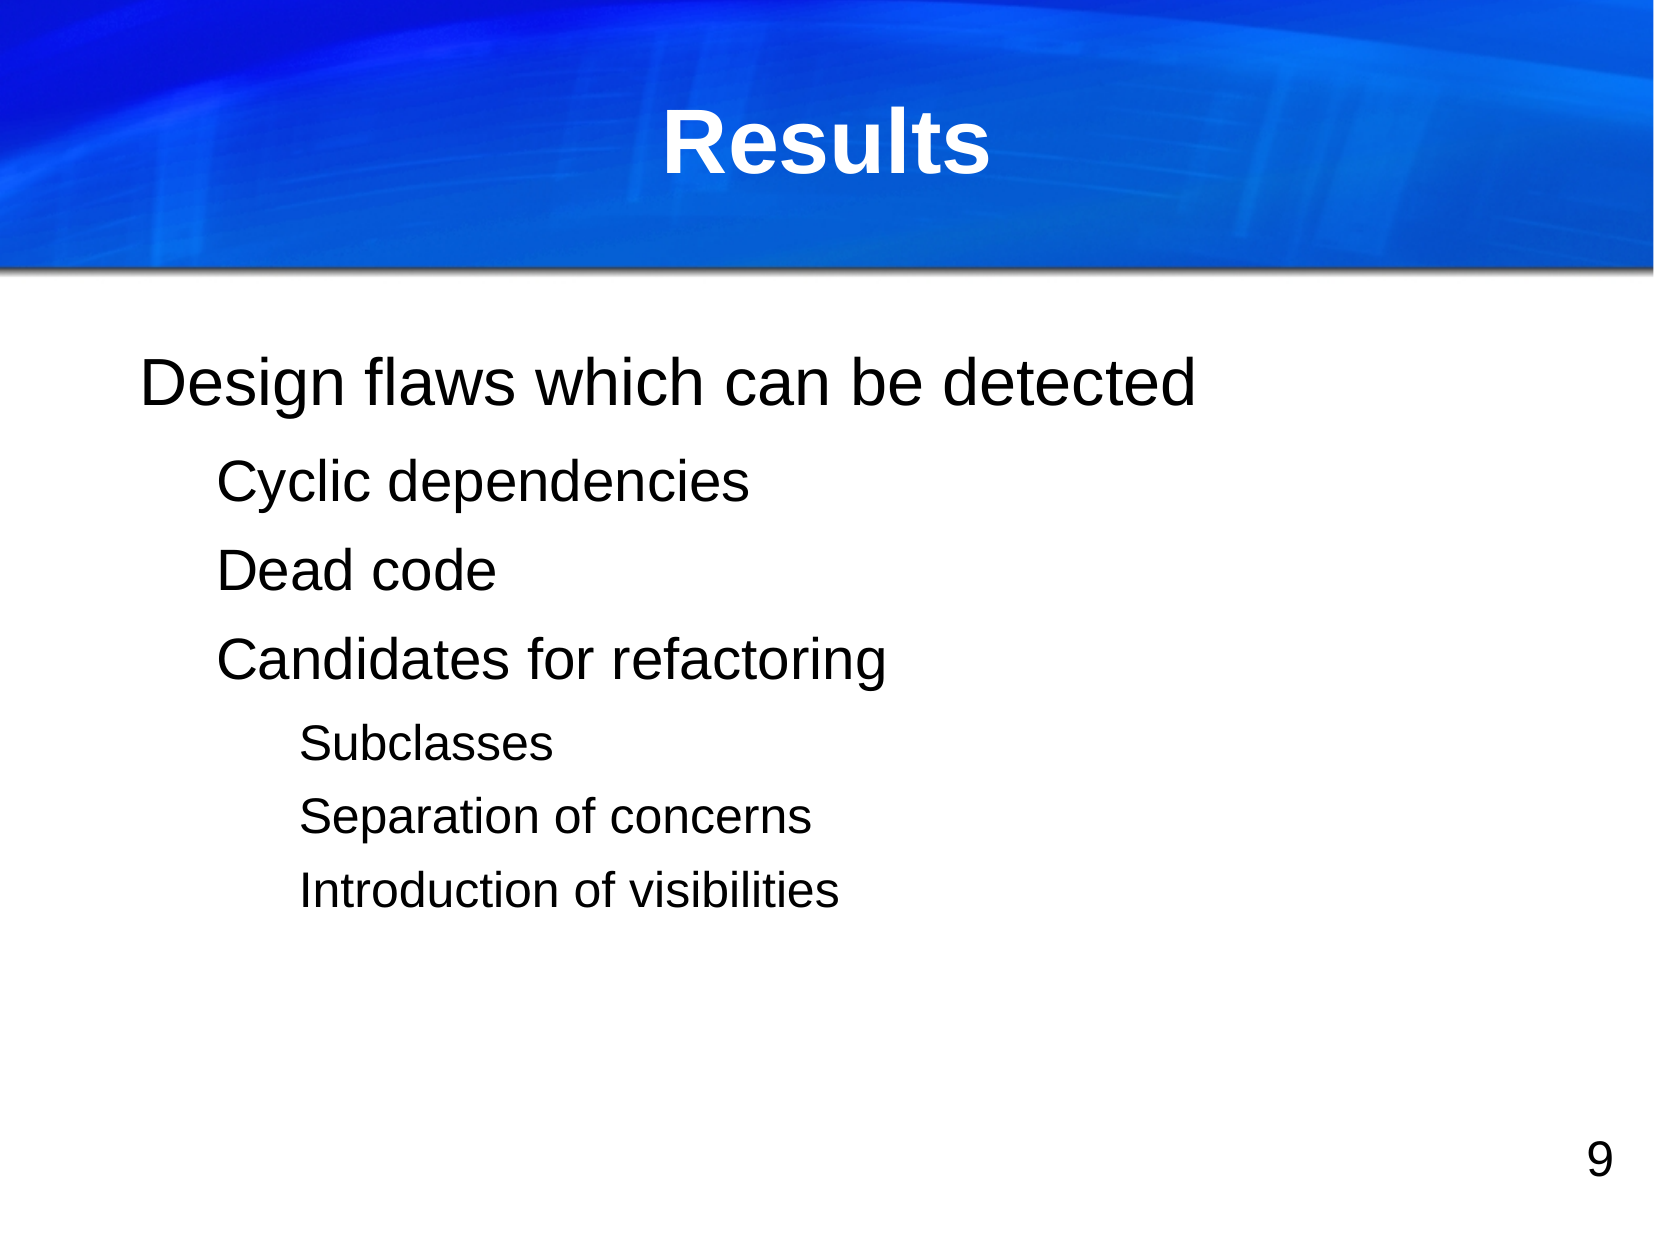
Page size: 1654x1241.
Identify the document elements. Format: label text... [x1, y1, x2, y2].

list Design flaws which can be detected Cyclic dependencies Dead code Candidates for refactoring Subclasses Separation of concerns Introduction of visibilities [121, 344, 1534, 1127]
title Results [121, 37, 1534, 246]
picture [0, 0, 1654, 1241]
